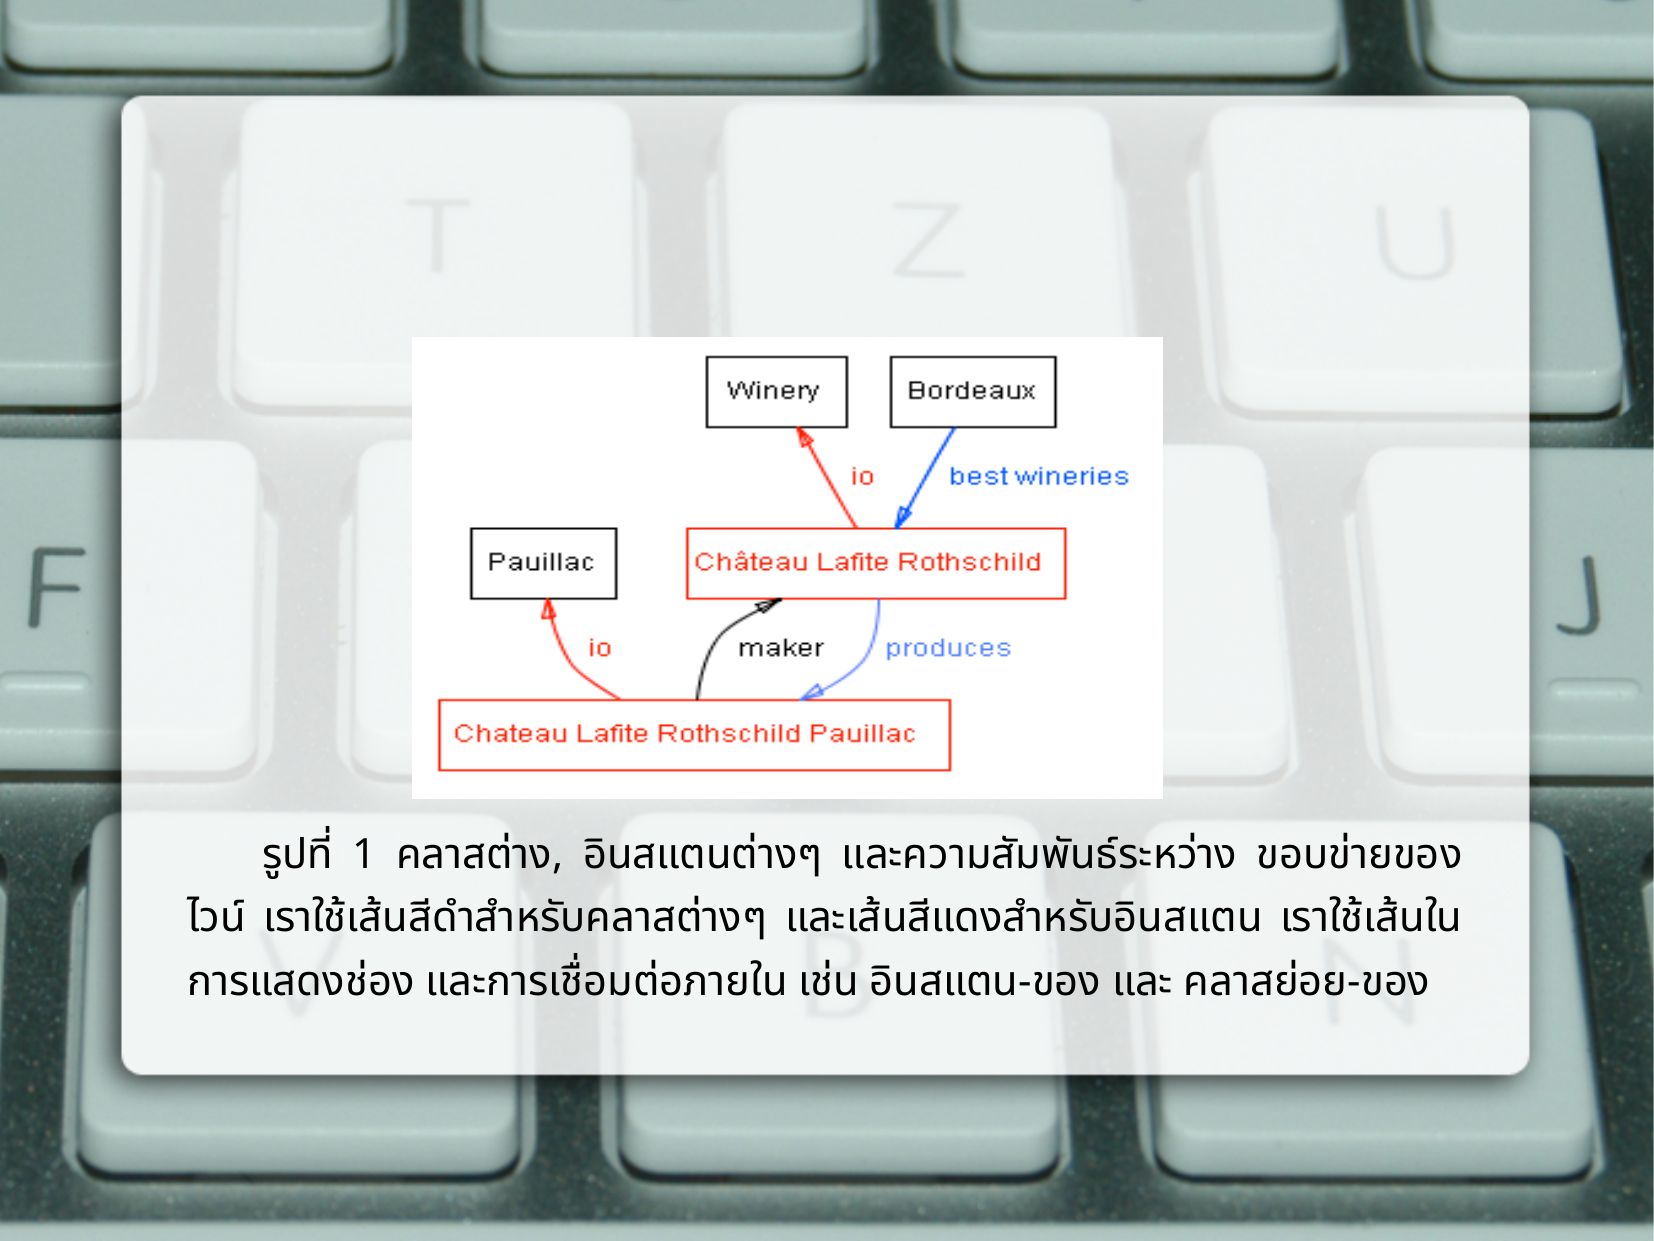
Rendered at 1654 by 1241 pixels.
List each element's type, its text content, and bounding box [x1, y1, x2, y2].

subtitle รูปที่ 1 คลาสต่าง, อินสแตนต่างๆ และความสัมพันธ์ระหว่าง ขอบข่ายของไวน์ เราใช้เส้นสีดำสำหรับคลาสต่างๆ และเส้นสีแดงสำหรับอินสแตน เราใช้เส้นในการแสดงช่อง และการเชื่อมต่อภายใน เช่น อินสแตน-ของ และ คลาสย่อย-ของ [187, 361, 1463, 1013]
picture [0, 0, 1654, 1241]
